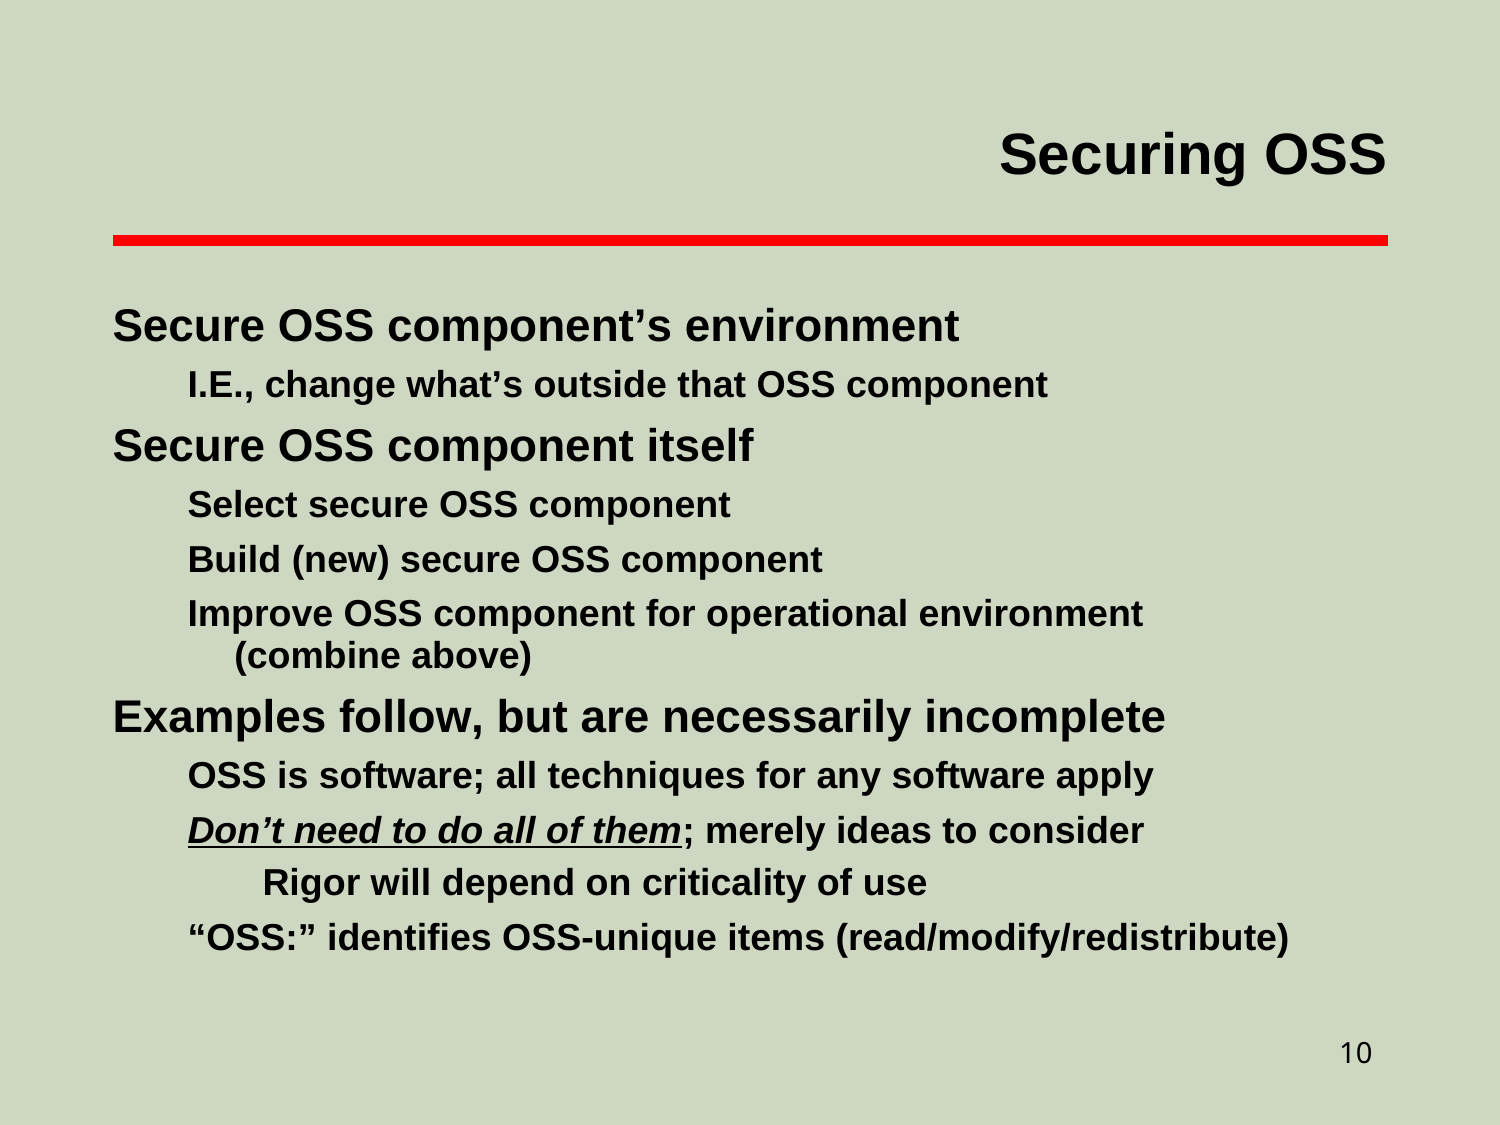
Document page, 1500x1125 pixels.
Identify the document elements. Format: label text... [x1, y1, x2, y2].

list Secure OSS component’s environment I.E., change what’s outside that OSS component Secure OSS component itself Select secure OSS component Build (new) secure OSS component Improve OSS component for operational environment (combine above) Examples follow, but are necessarily incomplete OSS is software; all techniques for any software apply Don’t need to do all of them; merely ideas to consider Rigor will depend on criticality of use “OSS:” identifies OSS-unique items (read/modify/redistribute) [112, 299, 1388, 1084]
title Securing OSS [337, 93, 1388, 217]
